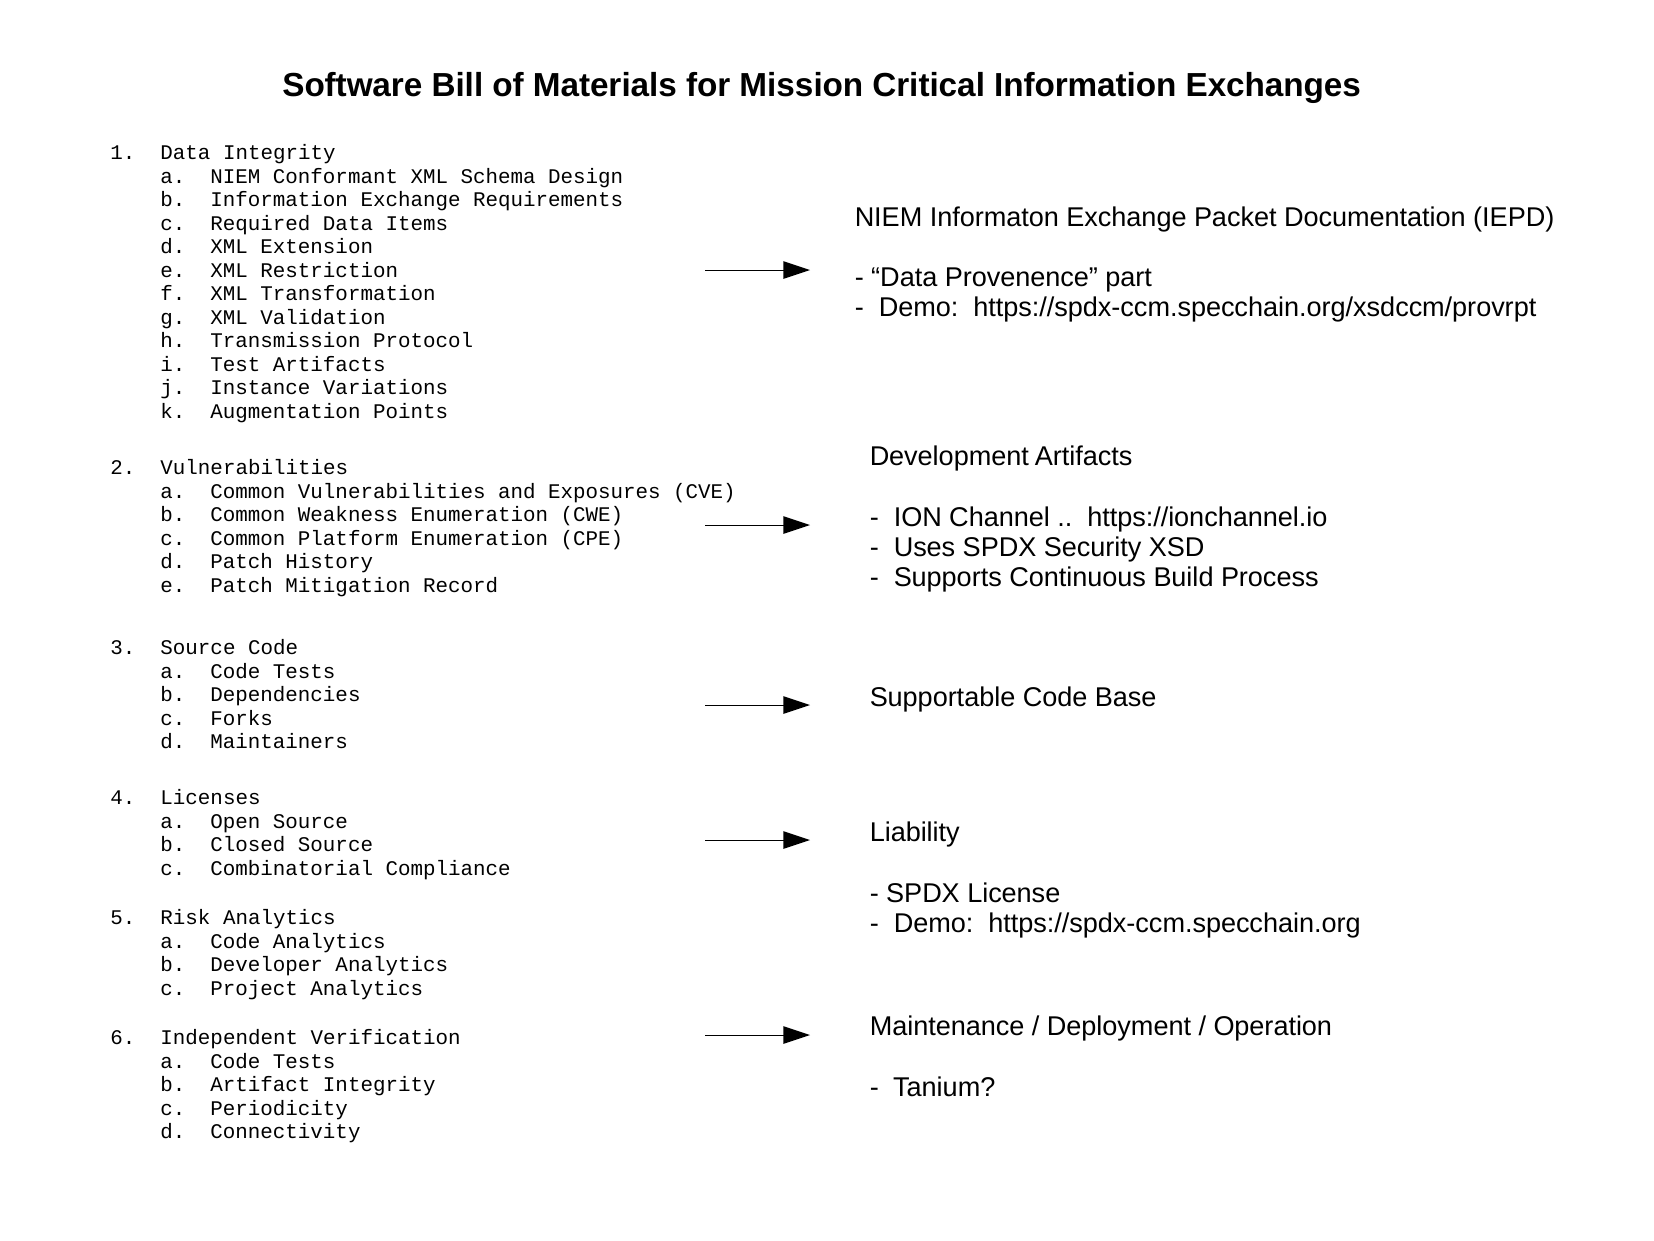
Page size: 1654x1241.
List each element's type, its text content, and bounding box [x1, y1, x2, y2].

title Software Bill of Materials for Mission Critical Information Exchanges [82, 49, 1571, 121]
text_box 2. Vulnerabilities a. Common Vulnerabilities and Exposures (CVE) b. Common Weakness Enumeration (CWE) c. Common Platform Enumeration (CPE) d. Patch History e. Patch Mitigation Record [95, 450, 786, 630]
text_box Development Artifacts - ION Channel .. https://ionchannel.io - Uses SPDX Security XSD - Supports Continuous Build Process [855, 433, 1441, 631]
text_box Maintenance / Deployment / Operation - Tanium? [855, 1003, 1486, 1141]
text_box 5. Risk Analytics a. Code Analytics b. Developer Analytics c. Project Analytics [95, 900, 676, 1020]
text_box Supportable Code Base [855, 675, 1276, 721]
text_box 6. Independent Verification a. Code Tests b. Artifact Integrity c. Periodicity d. Connectivity [95, 1020, 676, 1216]
text_box 1. Data Integrity a. NIEM Conformant XML Schema Design b. Information Exchange Requirements c. Required Data Items d. XML Extension e. XML Restriction f. XML Transformation g. XML Validation h. Transmission Protocol i. Test Artifacts j. Instance Variations k. Augmentation Points [95, 135, 743, 450]
text_box 3. Source Code a. Code Tests b. Dependencies c. Forks d. Maintainers [95, 630, 786, 810]
text_box Liability - SPDX License - Demo: https://spdx-ccm.specchain.org [855, 810, 1621, 961]
text_box 4. Licenses a. Open Source b. Closed Source c. Combinatorial Compliance [95, 780, 606, 900]
text_box NIEM Informaton Exchange Packet Documentation (IEPD) - “Data Provenence” part - Demo: https://spdx-ccm.specchain.org/xsdccm/provrpt [840, 194, 1569, 331]
